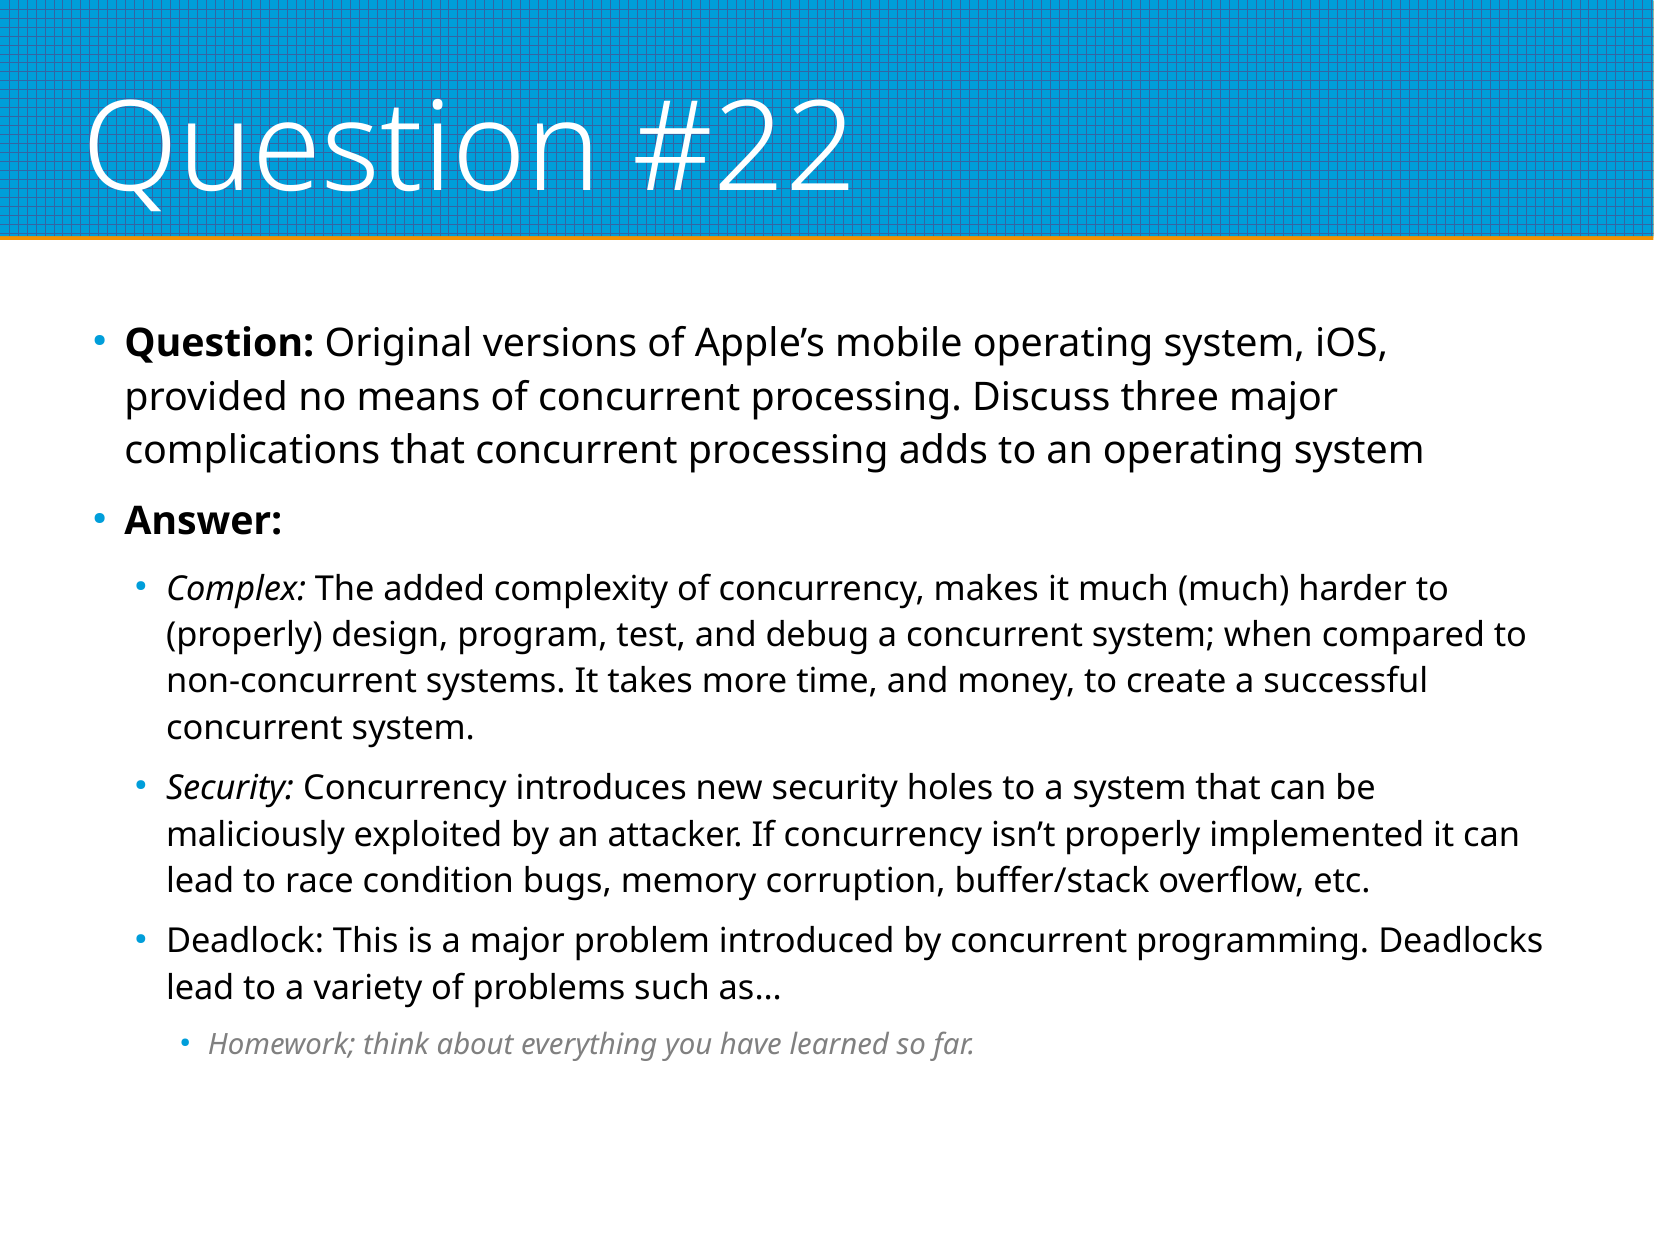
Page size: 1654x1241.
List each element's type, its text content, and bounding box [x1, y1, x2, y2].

list Question: Original versions of Apple’s mobile operating system, iOS, provided no means of concurrent processing. Discuss three major complications that concurrent processing adds to an operating system Answer: Complex: The added complexity of concurrency, makes it much (much) harder to (properly) design, program, test, and debug a concurrent system; when compared to non-concurrent systems. It takes more time, and money, to create a successful concurrent system. Security: Concurrency introduces new security holes to a system that can be maliciously exploited by an attacker. If concurrency isn’t properly implemented it can lead to race condition bugs, memory corruption, buffer/stack overflow, etc. Deadlock: This is a major problem introduced by concurrent programming. Deadlocks lead to a variety of problems such as… Homework; think about everything you have learned so far. [82, 314, 1563, 1081]
title Question #22 [82, 19, 1571, 227]
